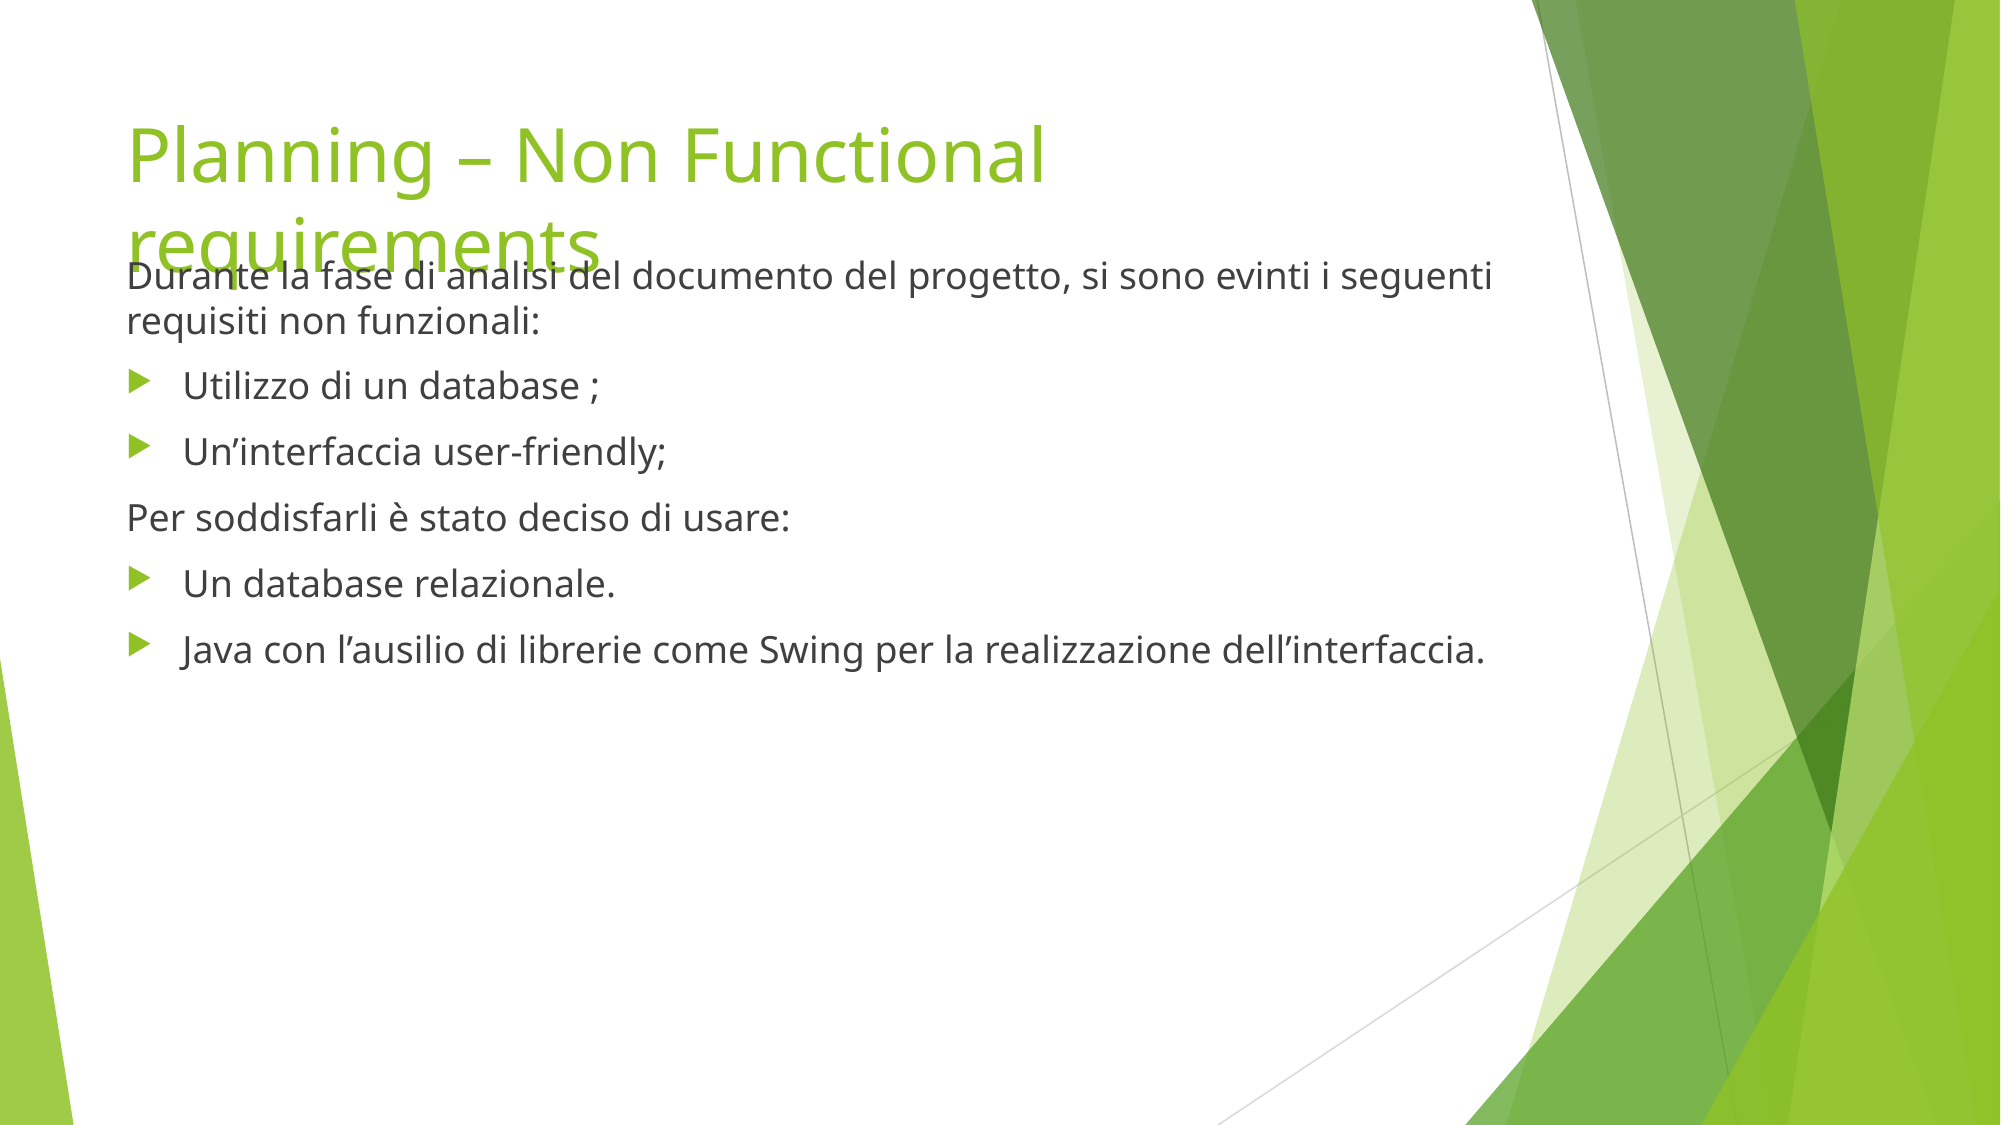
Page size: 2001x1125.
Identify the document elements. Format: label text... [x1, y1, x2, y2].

title Planning – Non Functional requirements [111, 99, 1522, 244]
list Durante la fase di analisi del documento del progetto, si sono evinti i seguenti requisiti non funzionali: Utilizzo di un database ; Un’interfaccia user-friendly; Per soddisfarli è stato deciso di usare: Un database relazionale. Java con l’ausilio di librerie come Swing per la realizzazione dell’interfaccia. [111, 244, 1522, 881]
